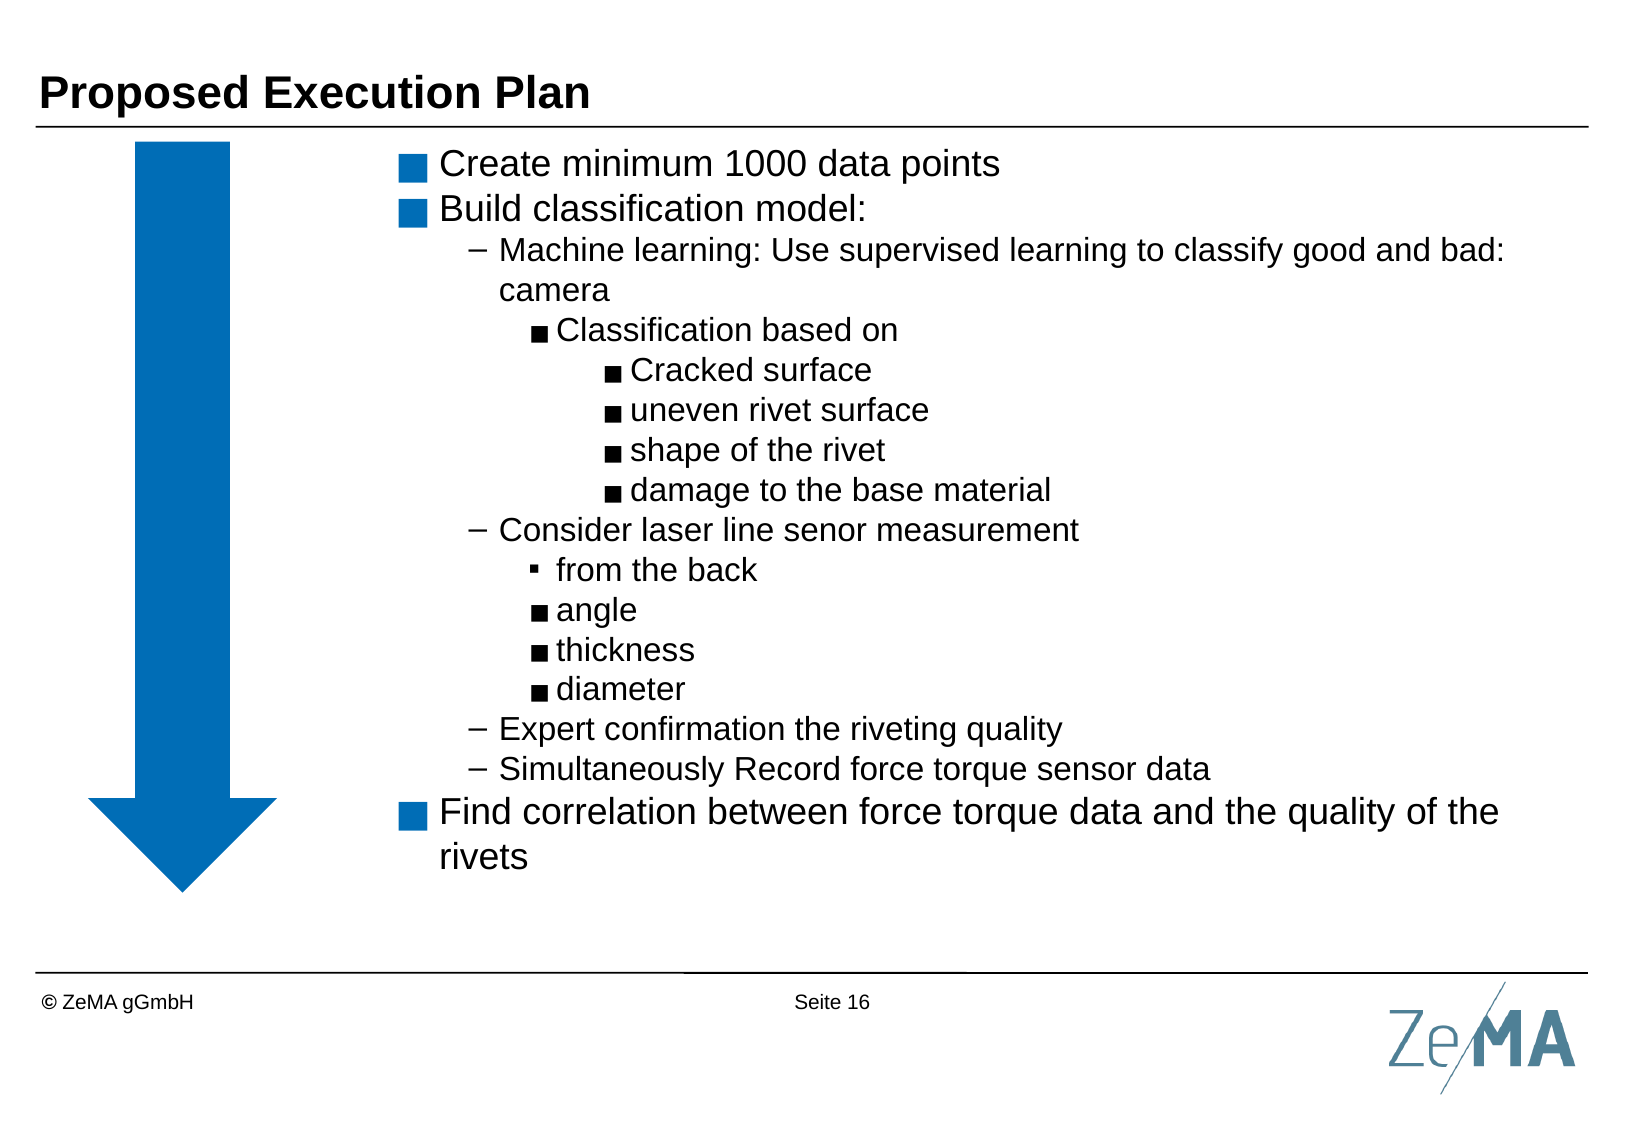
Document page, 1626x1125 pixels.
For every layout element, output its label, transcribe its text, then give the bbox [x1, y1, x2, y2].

title Proposed Execution Plan [39, 0, 1593, 118]
list Create minimum 1000 data points Build classification model: Machine learning: Use supervised learning to classify good and bad: camera Classification based on Cracked surface uneven rivet surface shape of the rivet damage to the base material Consider laser line senor measurement from the back angle thickness diameter Expert confirmation the riveting quality Simultaneously Record force torque sensor data Find correlation between force torque data and the quality of the rivets [395, 138, 1589, 939]
text_box [87, 141, 278, 893]
picture [1379, 981, 1584, 1095]
